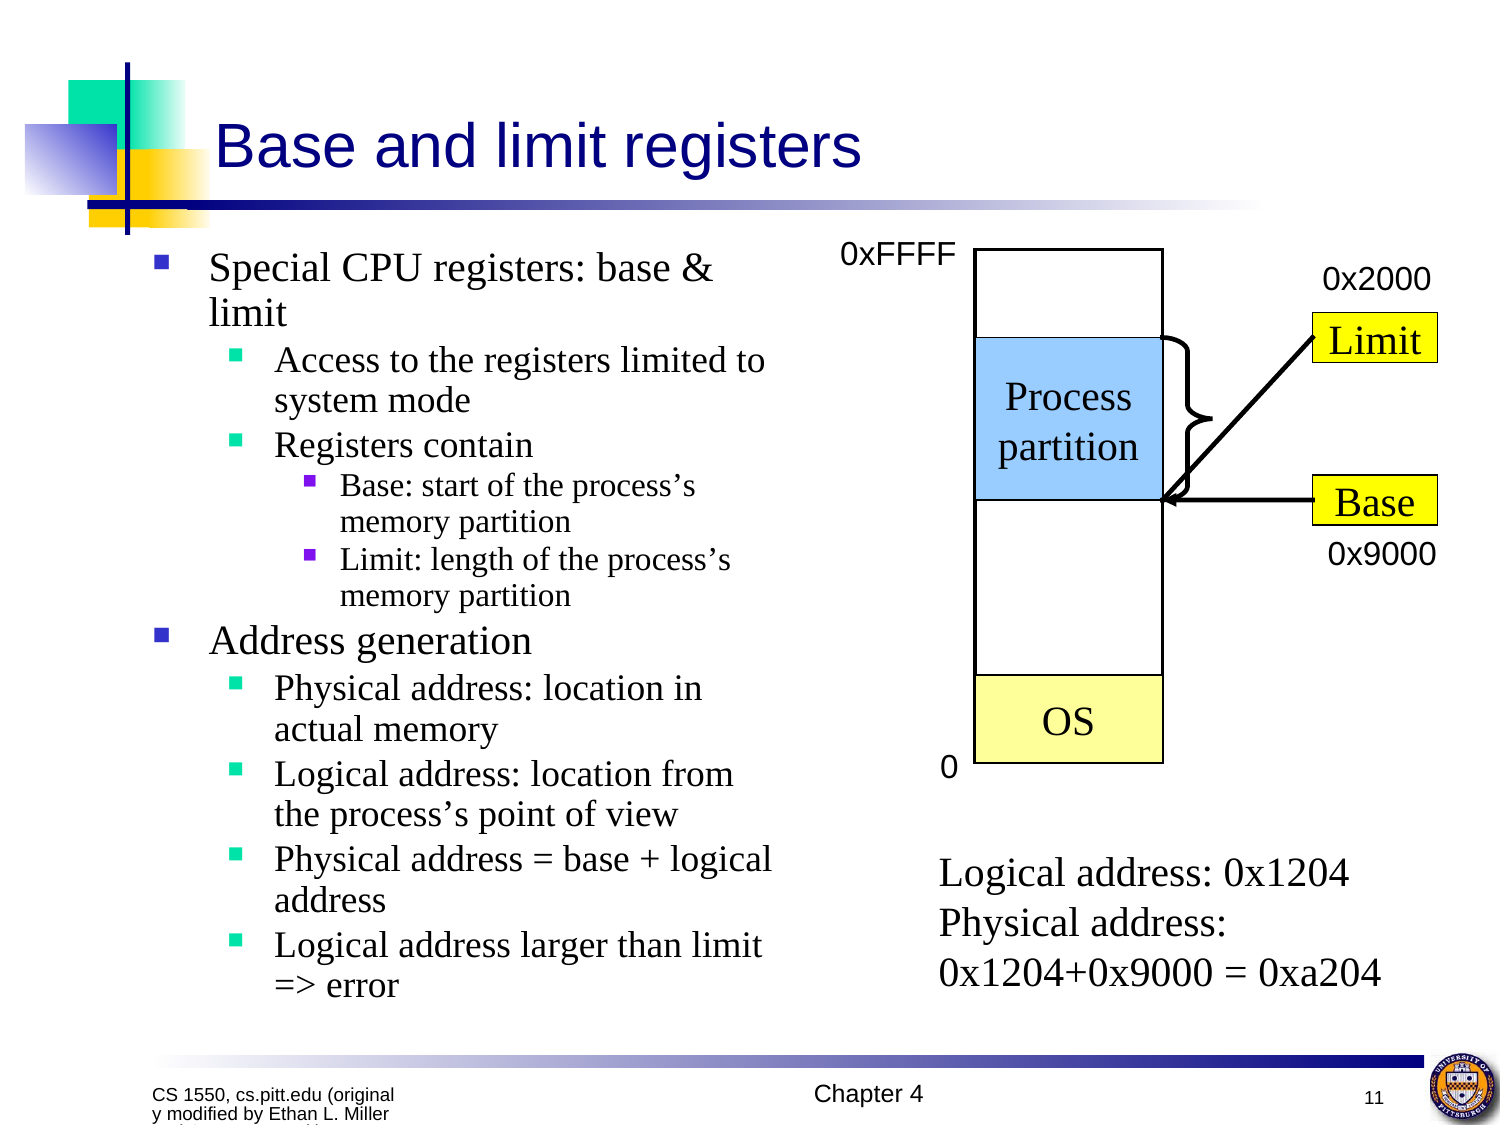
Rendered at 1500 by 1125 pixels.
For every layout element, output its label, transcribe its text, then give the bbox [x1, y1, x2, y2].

text_box [974, 249, 1163, 337]
text_box 0 [925, 737, 974, 793]
list Special CPU registers: base & limit Access to the registers limited to system mode Registers contain Base: start of the process’s memory partition Limit: length of the process’s memory partition Address generation Physical address: location in actual memory Logical address: location from the process’s point of view Physical address = base + logical address Logical address larger than limit => error [137, 237, 791, 1051]
text_box OS [974, 675, 1163, 763]
text_box Base [1312, 474, 1438, 524]
text_box 0x9000 [1312, 524, 1452, 581]
text_box 0x2000 [1307, 249, 1447, 306]
text_box 0xFFFF [825, 224, 972, 281]
text_box [974, 501, 1163, 675]
text_box Limit [1312, 312, 1438, 363]
text_box Process partition [974, 338, 1163, 499]
text_box Logical address: 0x1204 Physical address: 0x1204+0x9000 = 0xa204 [923, 837, 1397, 1003]
picture [1425, 1049, 1500, 1125]
title Base and limit registers [200, 87, 1476, 188]
